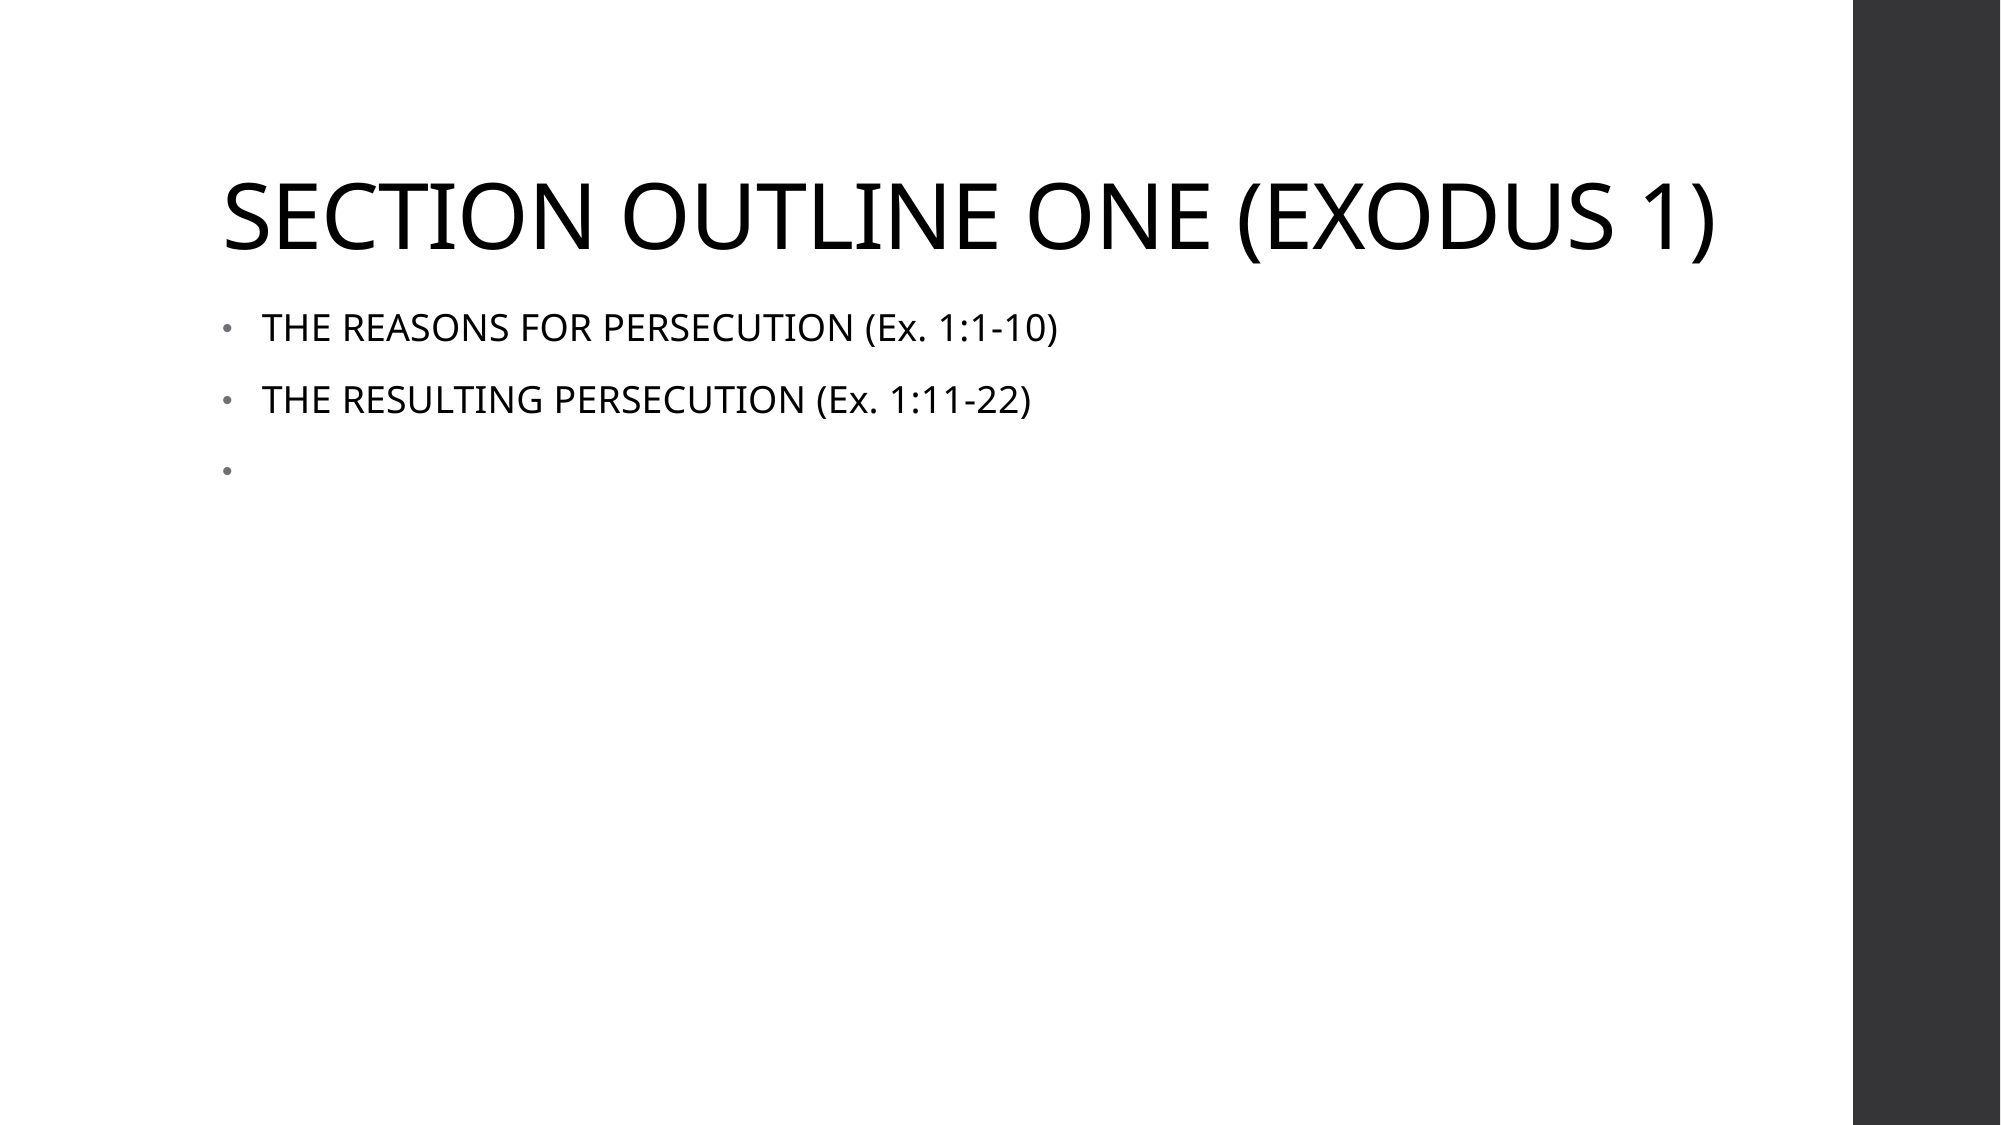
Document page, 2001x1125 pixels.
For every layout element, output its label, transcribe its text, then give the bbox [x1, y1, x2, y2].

title SECTION OUTLINE ONE (EXODUS 1) [206, 60, 1797, 278]
list THE REASONS FOR PERSECUTION (Ex. 1:1-10) THE RESULTING PERSECUTION (Ex. 1:11-22) [206, 299, 1617, 1014]
